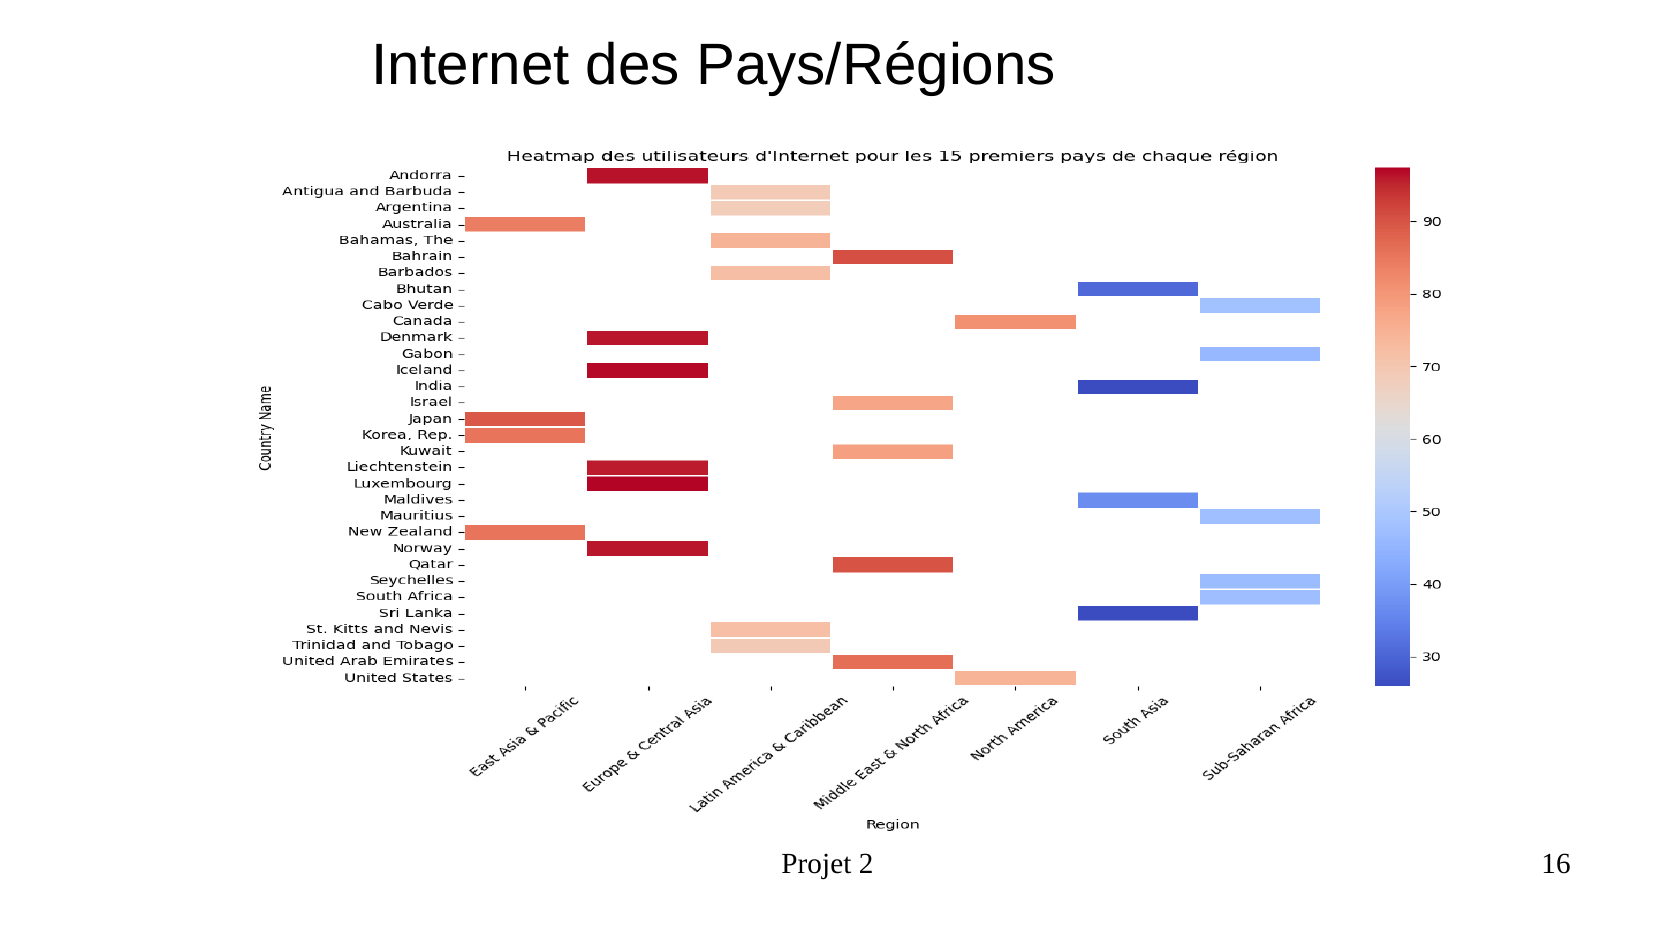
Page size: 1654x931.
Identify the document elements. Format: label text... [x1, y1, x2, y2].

title Internet des Pays/Régions [271, 23, 1158, 105]
picture [248, 141, 1453, 839]
